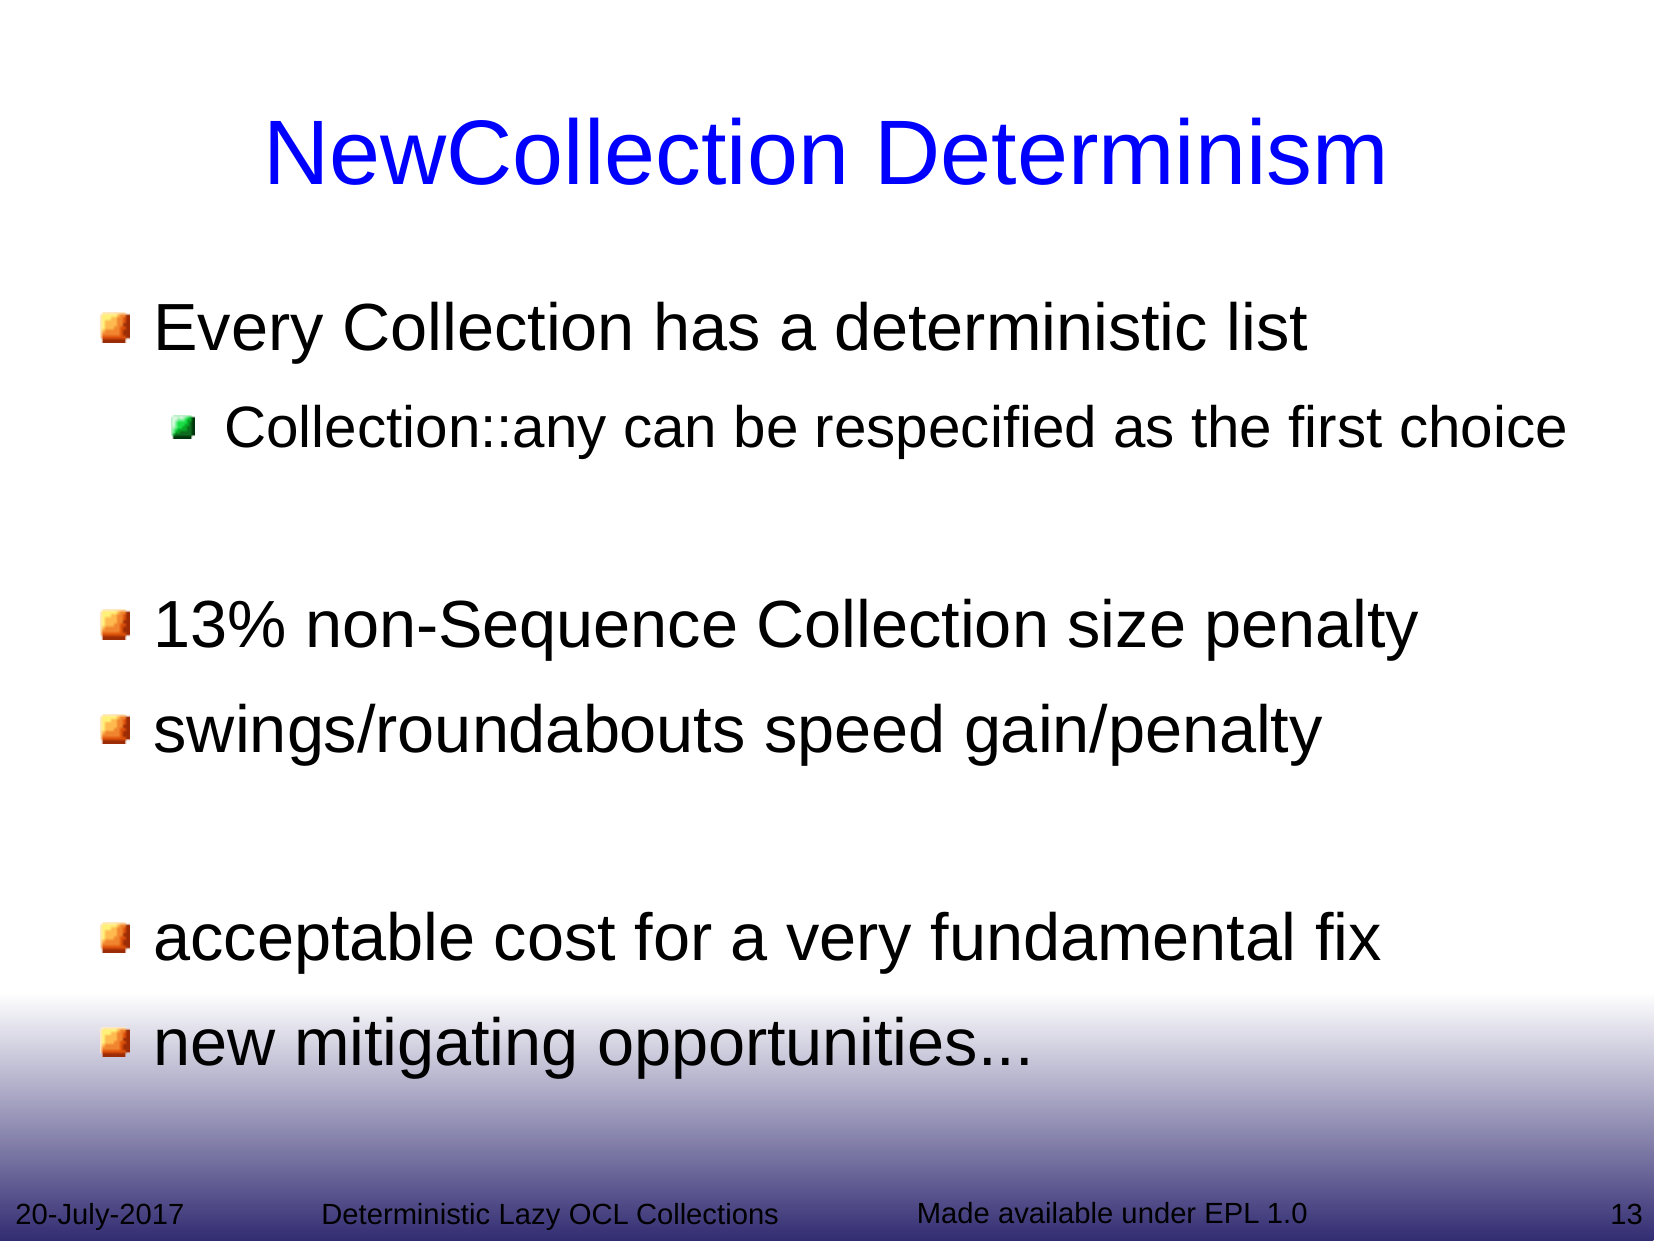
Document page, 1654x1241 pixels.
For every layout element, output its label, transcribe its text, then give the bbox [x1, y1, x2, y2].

list Every Collection has a deterministic list Collection::any can be respecified as the first choice 13% non-Sequence Collection size penalty swings/roundabouts speed gain/penalty acceptable cost for a very fundamental fix new mitigating opportunities... [82, 290, 1571, 1109]
title NewCollection Determinism [82, 49, 1571, 257]
